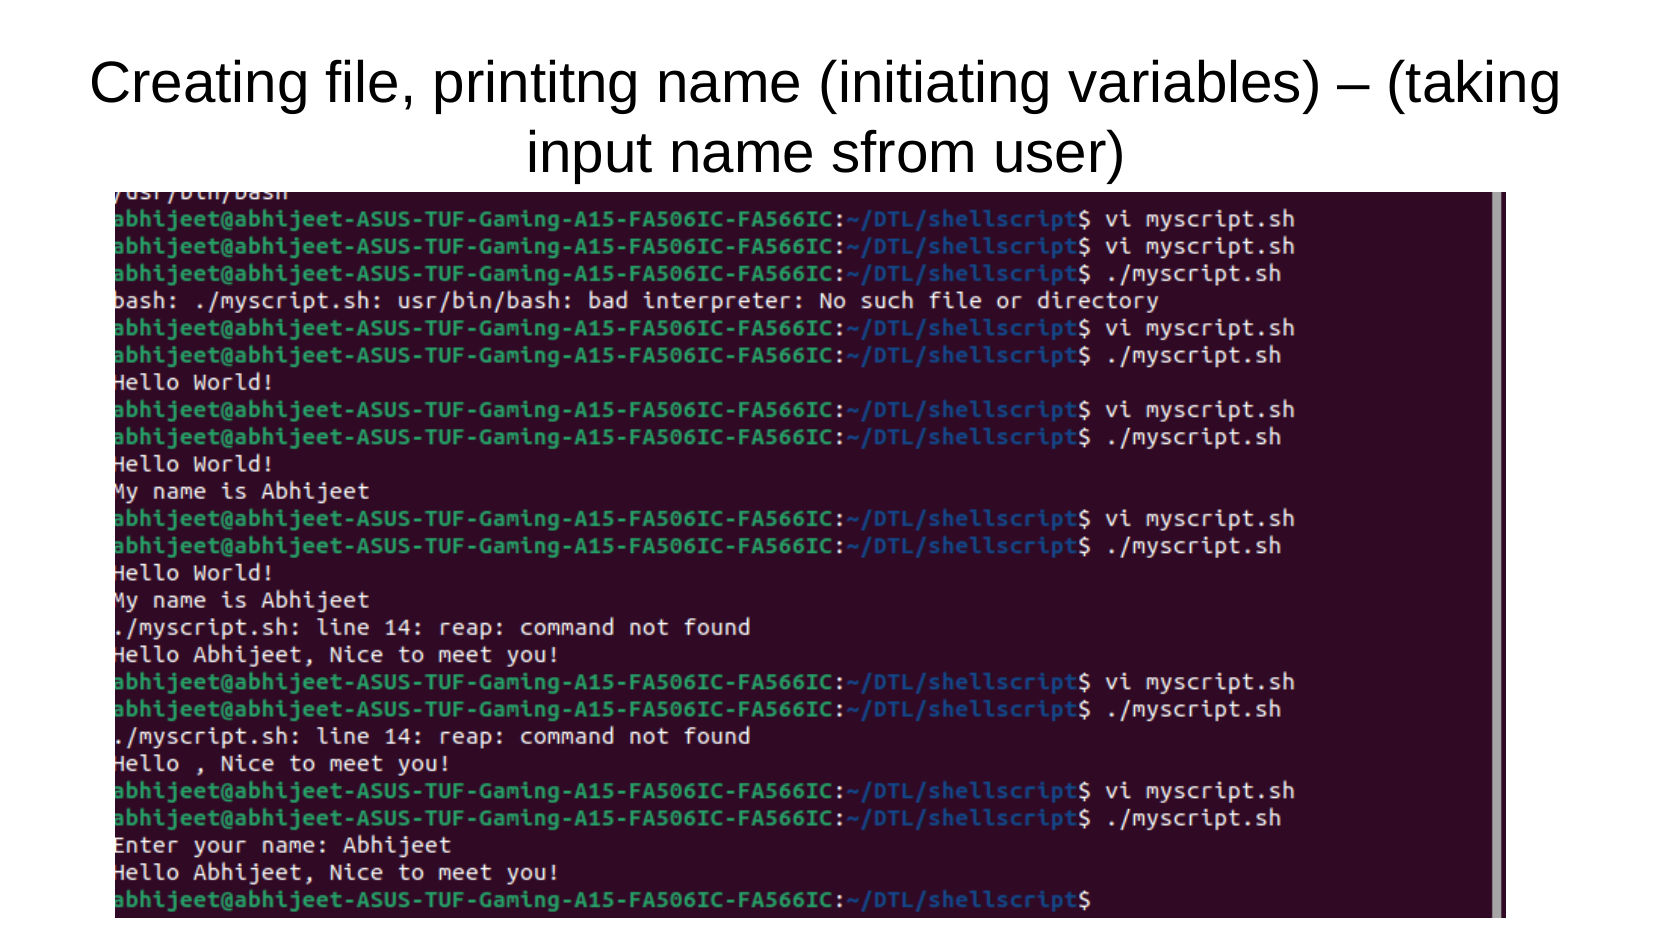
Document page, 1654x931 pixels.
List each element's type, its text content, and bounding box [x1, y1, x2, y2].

title Creating file, printitng name (initiating variables) – (taking input name sfrom user) [82, 36, 1571, 193]
picture [115, 192, 1506, 918]
